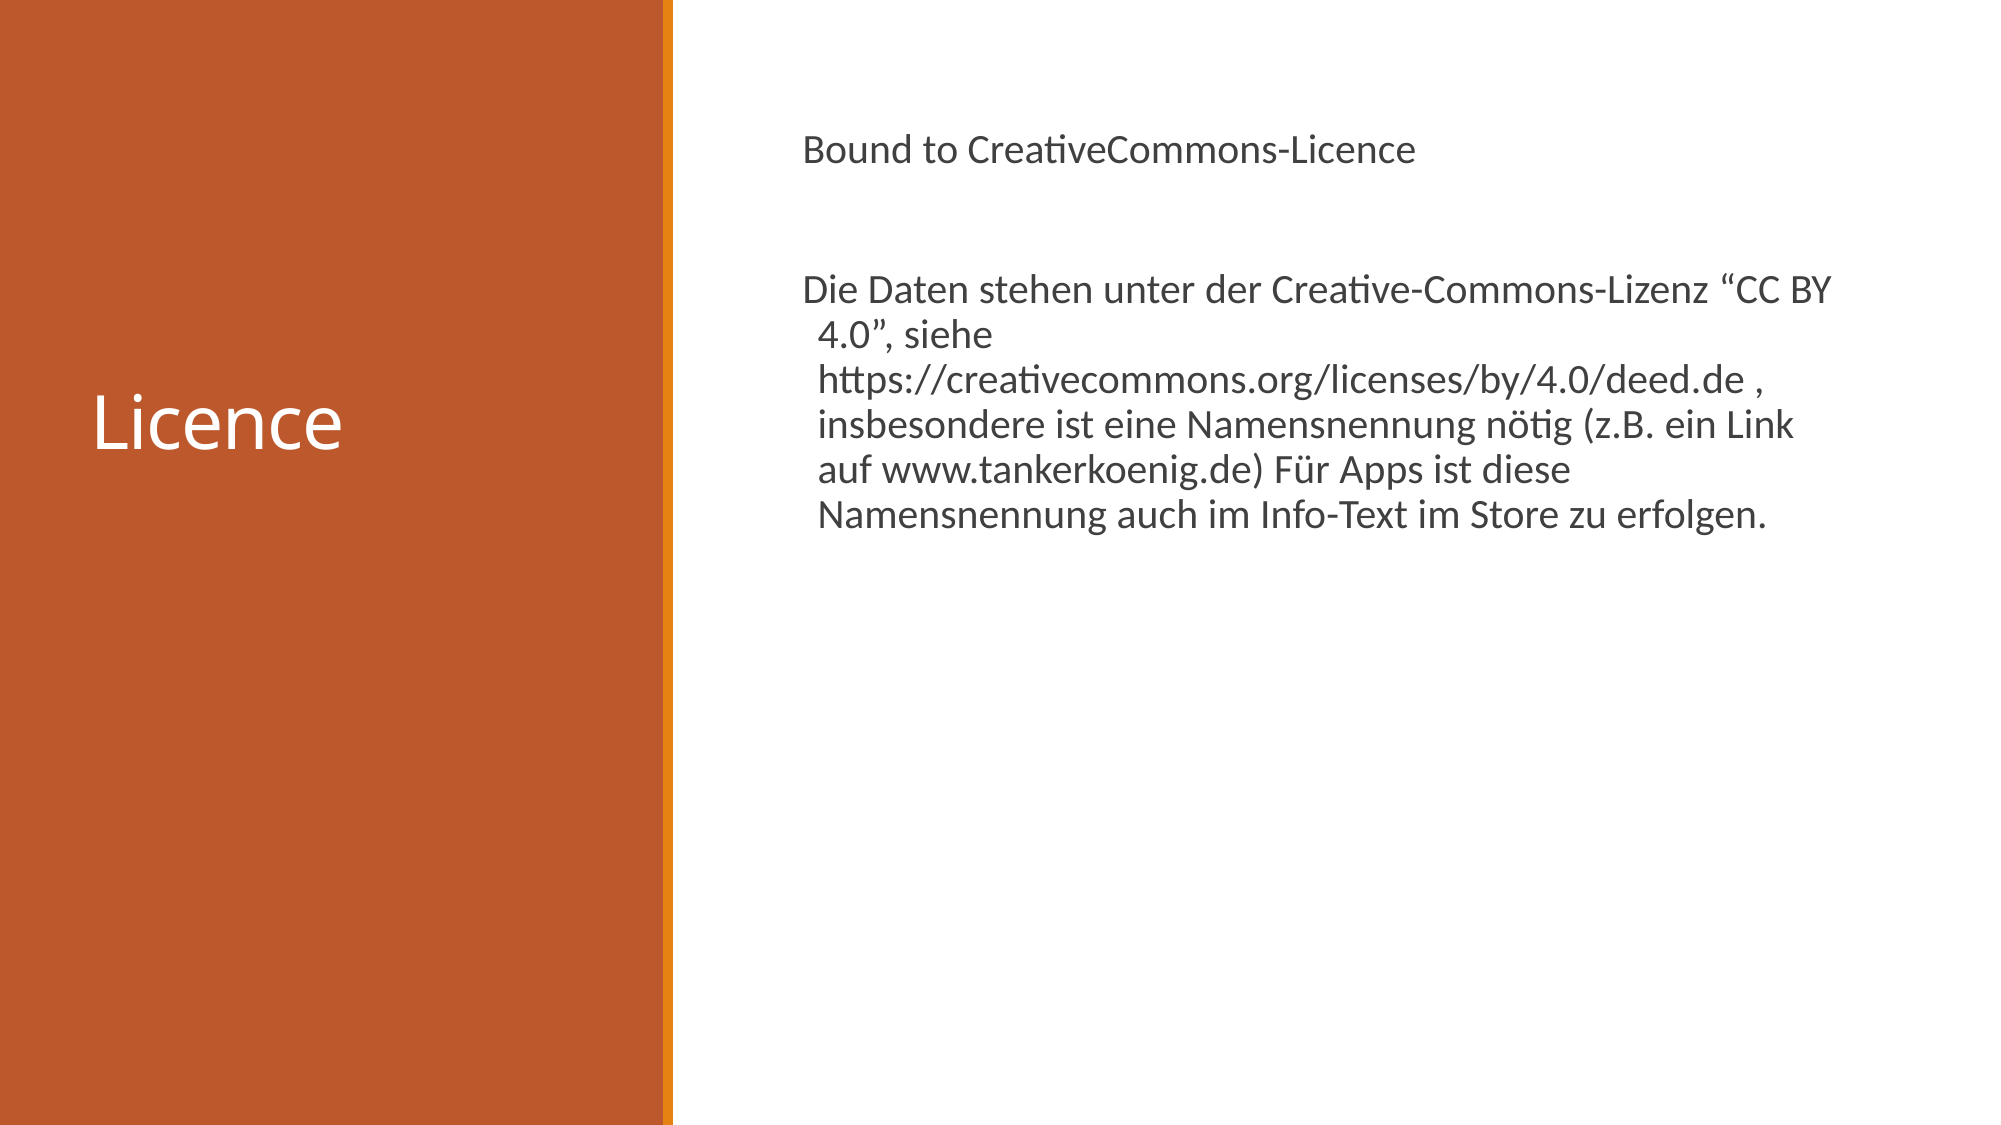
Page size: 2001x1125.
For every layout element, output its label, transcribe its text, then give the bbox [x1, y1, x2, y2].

title Licence [75, 97, 601, 473]
list Bound to CreativeCommons-Licence Die Daten stehen unter der Creative-Commons-Lizenz “CC BY 4.0”, siehe https://creativecommons.org/licenses/by/4.0/deed.de , insbesondere ist eine Namensnennung nötig (z.B. ein Link auf www.tankerkoenig.de) Für Apps ist diese Namensnennung auch im Info-Text im Store zu erfolgen. [787, 120, 1853, 983]
